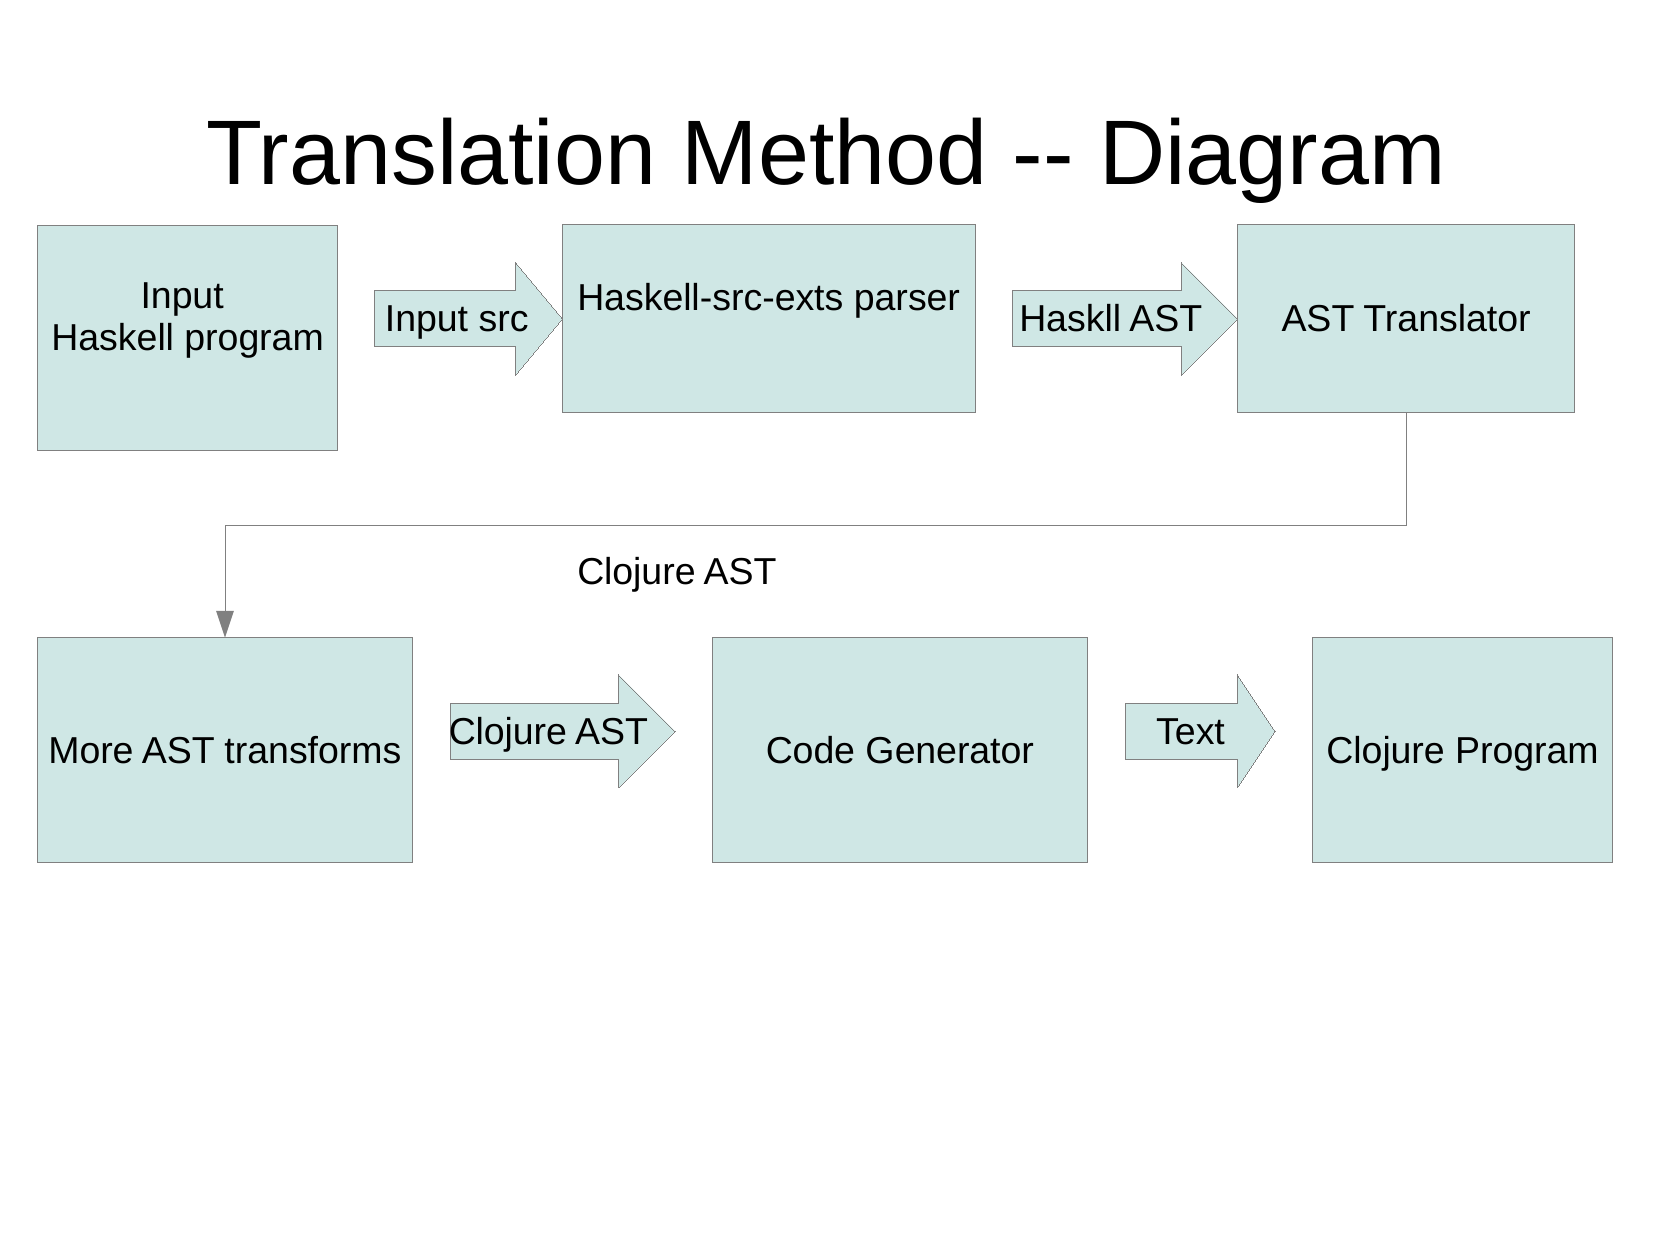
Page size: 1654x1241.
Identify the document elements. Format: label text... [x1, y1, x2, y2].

text_box Haskell-src-exts parser [562, 224, 976, 413]
text_box AST Translator [1237, 224, 1575, 413]
text_box Code Generator [712, 637, 1088, 863]
text_box Clojure AST [450, 674, 676, 788]
text_box Clojure Program [1312, 637, 1613, 863]
text_box Input src [374, 262, 563, 376]
text_box More AST transforms [37, 637, 413, 863]
text_box Input Haskell program [37, 225, 338, 451]
title Translation Method -- Diagram [82, 49, 1571, 257]
text_box Clojure AST [562, 543, 976, 601]
text_box Text [1125, 674, 1276, 788]
text_box Haskll AST [1012, 262, 1238, 376]
